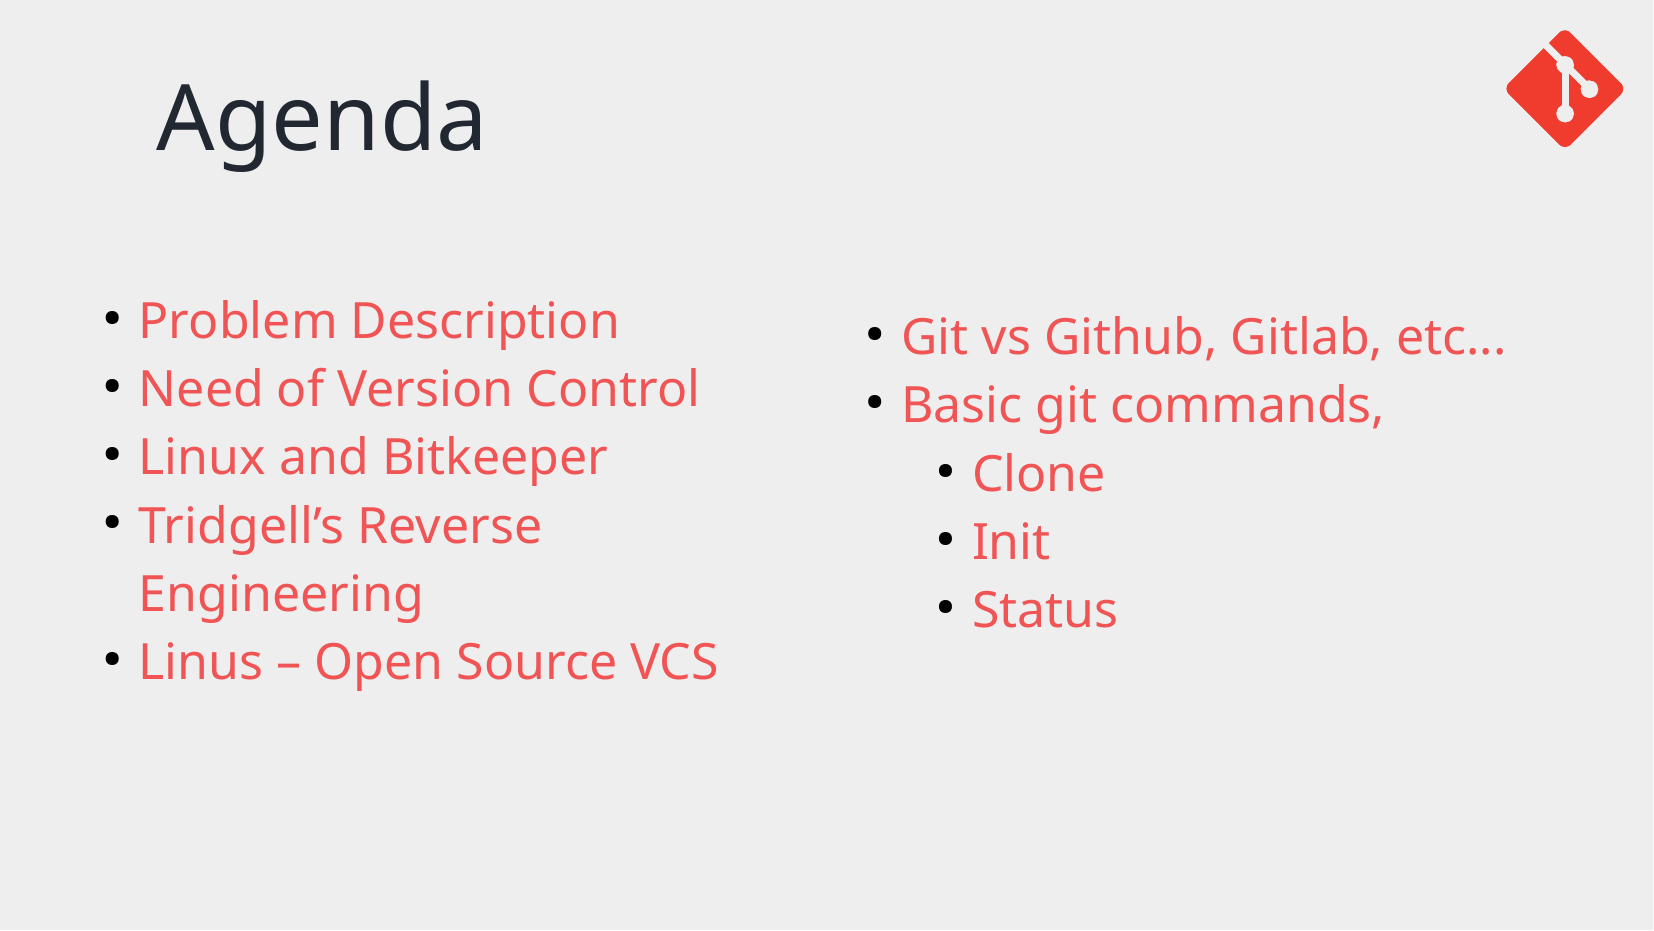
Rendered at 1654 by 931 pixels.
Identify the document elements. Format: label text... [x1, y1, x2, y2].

text_box Git vs Github, Gitlab, etc... Basic git commands, Clone Init Status [851, 293, 1654, 680]
text_box Problem Description Need of Version Control Linux and Bitkeeper Tridgell’s Reverse Engineering Linus – Open Source VCS [88, 277, 852, 931]
picture [1505, 29, 1625, 148]
title Agenda [82, 37, 563, 193]
